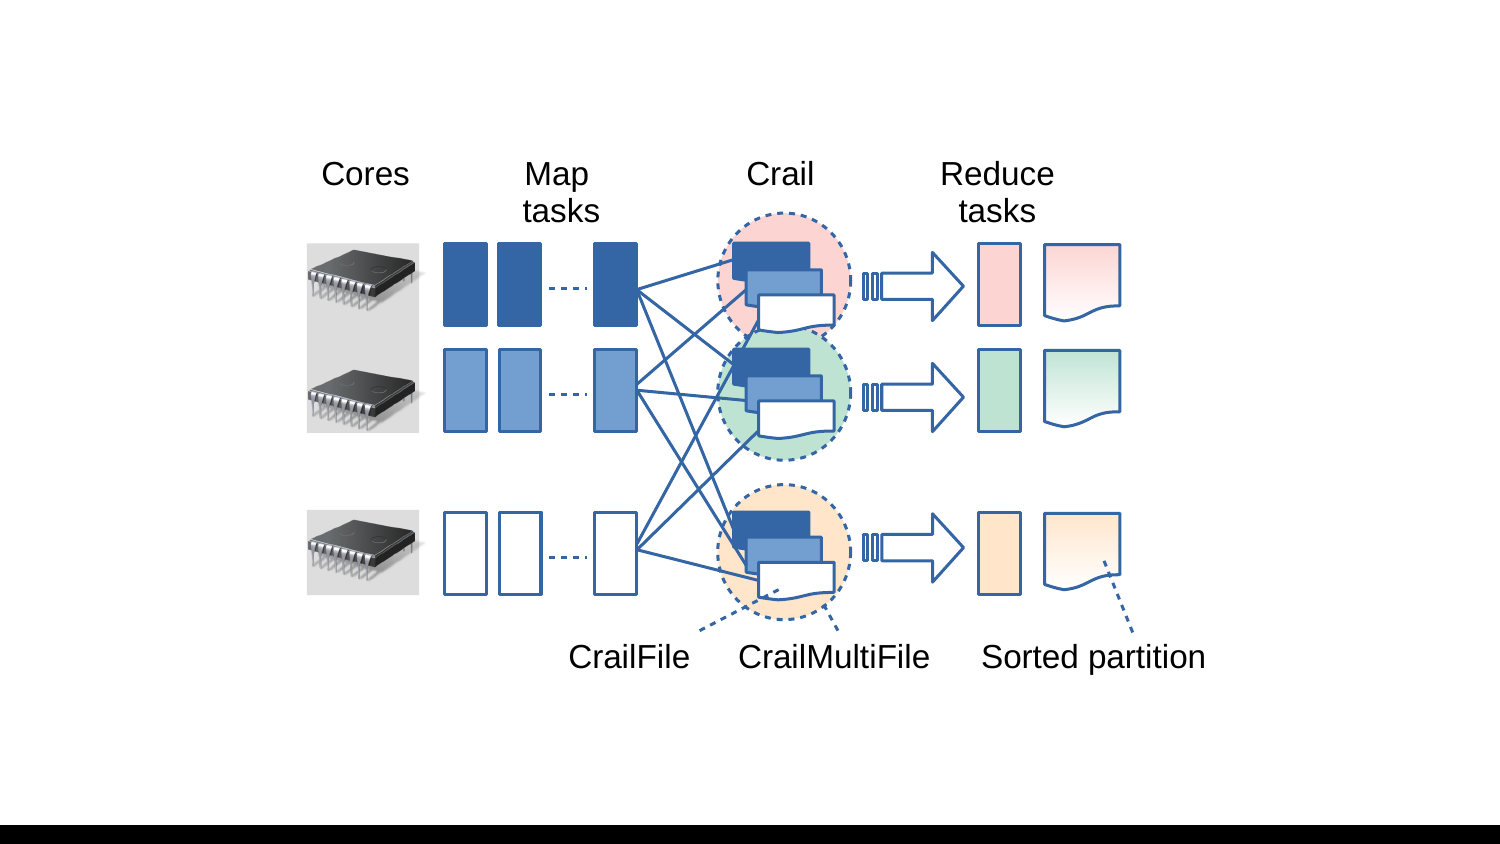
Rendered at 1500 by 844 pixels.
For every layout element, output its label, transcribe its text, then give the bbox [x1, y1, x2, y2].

text_box [498, 243, 541, 326]
text_box [881, 252, 964, 321]
text_box [863, 384, 868, 411]
text_box [881, 363, 964, 432]
text_box [594, 349, 637, 432]
text_box [444, 512, 487, 595]
picture [307, 214, 428, 455]
text_box [1044, 244, 1120, 321]
text_box [717, 361, 731, 391]
text_box [978, 512, 1021, 595]
text_box [978, 349, 1021, 432]
text_box CrailFile [553, 631, 709, 691]
text_box [717, 484, 851, 620]
text_box Map tasks [438, 147, 685, 237]
text_box [594, 512, 637, 595]
text_box [1044, 350, 1120, 427]
text_box [863, 273, 868, 300]
text_box [978, 243, 1021, 326]
text_box [499, 349, 541, 432]
text_box [863, 534, 868, 561]
text_box [717, 213, 851, 461]
picture [307, 484, 428, 605]
text_box Sorted partition [966, 631, 1237, 688]
text_box [872, 384, 878, 411]
text_box Cores [298, 147, 433, 204]
text_box [1044, 513, 1120, 590]
text_box [594, 243, 637, 326]
text_box Crail [640, 147, 915, 204]
text_box Reduce tasks [915, 147, 1081, 237]
text_box [499, 512, 542, 595]
text_box [872, 273, 878, 300]
text_box CrailMultiFile [709, 631, 961, 721]
text_box [444, 243, 487, 326]
text_box [444, 349, 487, 432]
text_box [872, 534, 878, 561]
text_box [881, 513, 964, 583]
